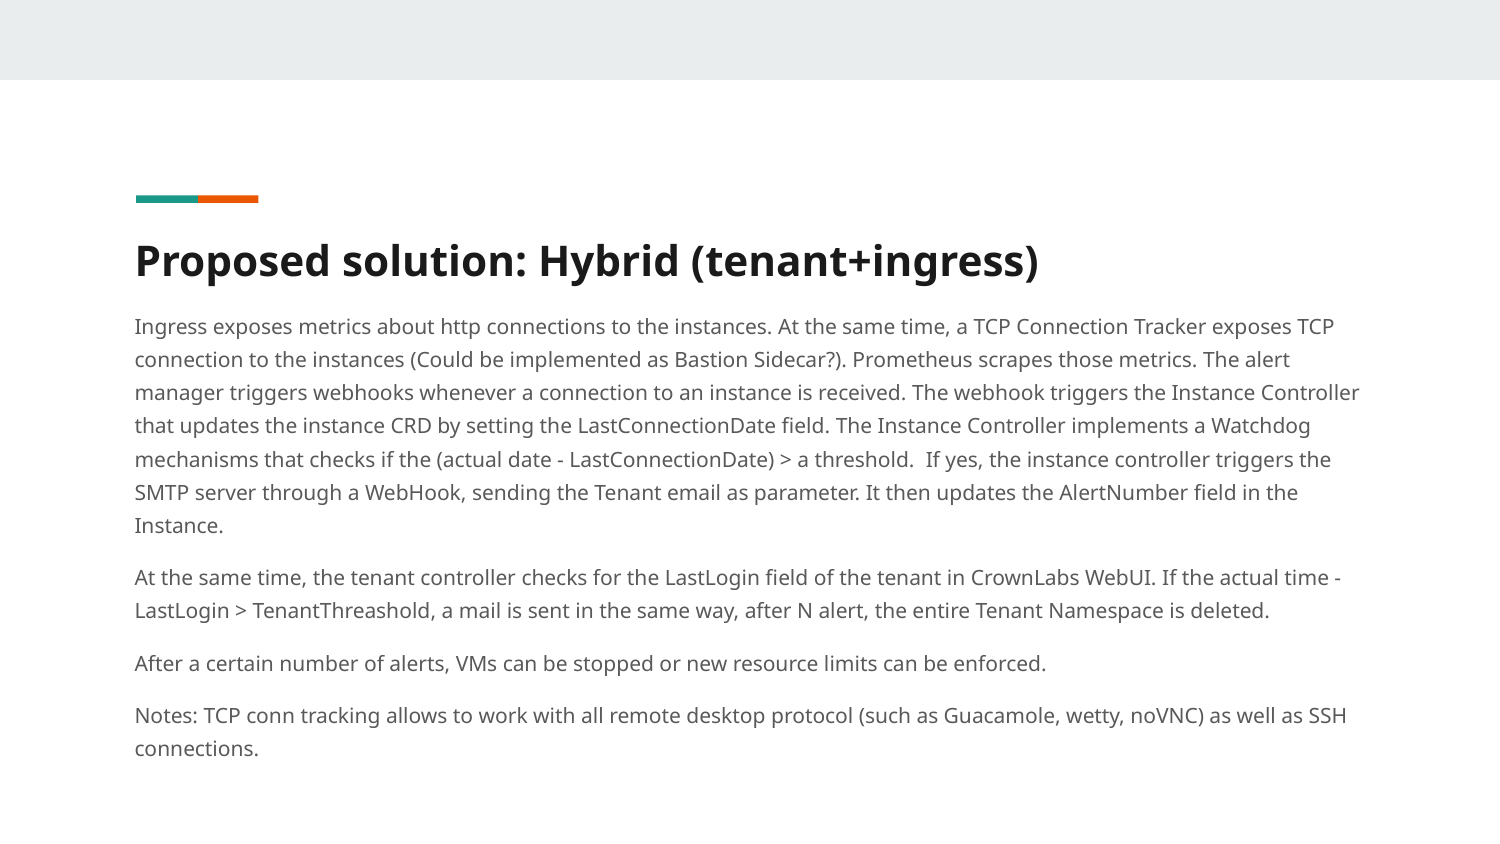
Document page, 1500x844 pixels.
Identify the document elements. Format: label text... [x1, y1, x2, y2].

title Proposed solution: Hybrid (tenant+ingress) [119, 216, 1381, 292]
list Ingress exposes metrics about http connections to the instances. At the same time, a TCP Connection Tracker exposes TCP connection to the instances (Could be implemented as Bastion Sidecar?). Prometheus scrapes those metrics. The alert manager triggers webhooks whenever a connection to an instance is received. The webhook triggers the Instance Controller that updates the instance CRD by setting the LastConnectionDate field. The Instance Controller implements a Watchdog mechanisms that checks if the (actual date - LastConnectionDate) > a threshold. If yes, the instance controller triggers the SMTP server through a WebHook, sending the Tenant email as parameter. It then updates the AlertNumber field in the Instance. At the same time, the tenant controller checks for the LastLogin field of the tenant in CrownLabs WebUI. If the actual time - LastLogin > TenantThreashold, a mail is sent in the same way, after N alert, the entire Tenant Namespace is deleted. After a certain number of alerts, VMs can be stopped or new resource limits can be enforced. Notes: TCP conn tracking allows to work with all remote desktop protocol (such as Guacamole, wetty, noVNC) as well as SSH connections. [119, 292, 1381, 788]
